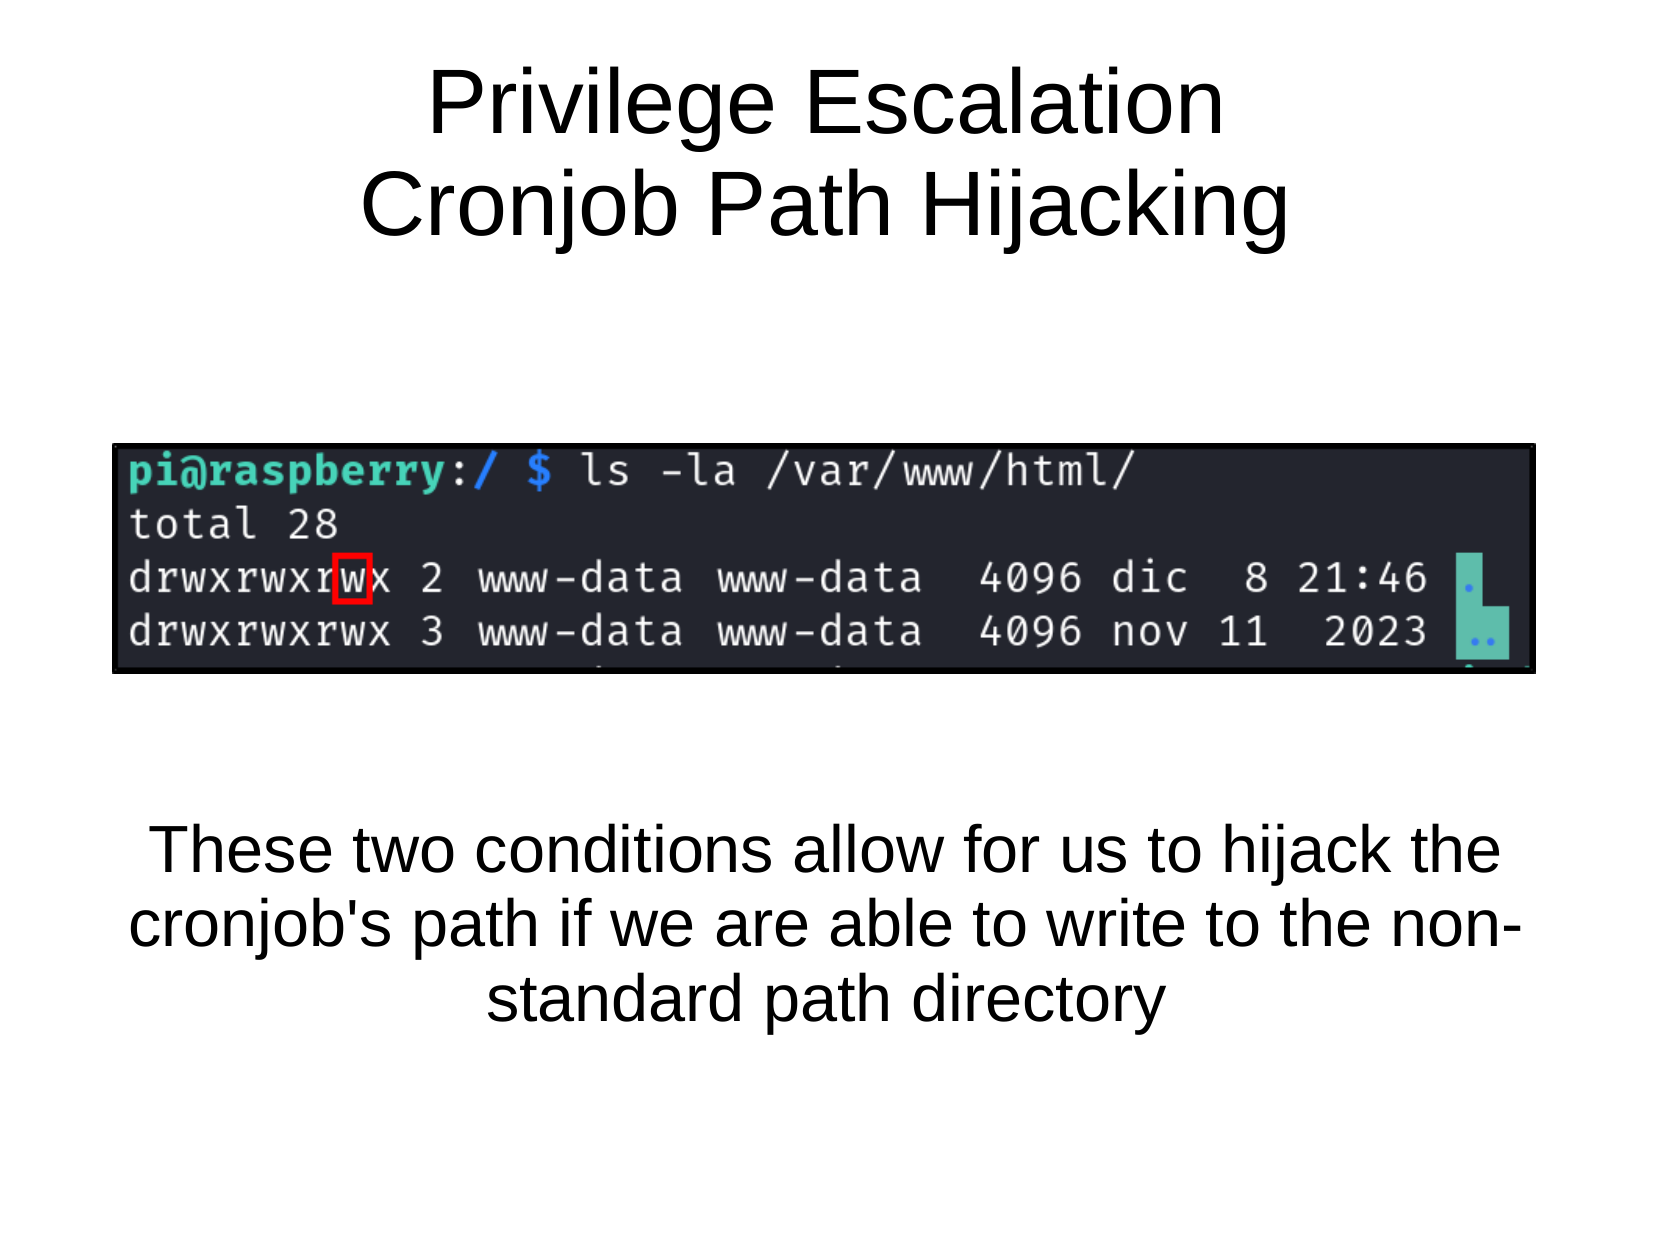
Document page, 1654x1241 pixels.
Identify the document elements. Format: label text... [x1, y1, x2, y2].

title Privilege Escalation Cronjob Path Hijacking [82, 49, 1571, 257]
picture [112, 443, 1536, 674]
subtitle These two conditions allow for us to hijack the cronjob's path if we are able to write to the non-standard path directory [82, 290, 1571, 1109]
